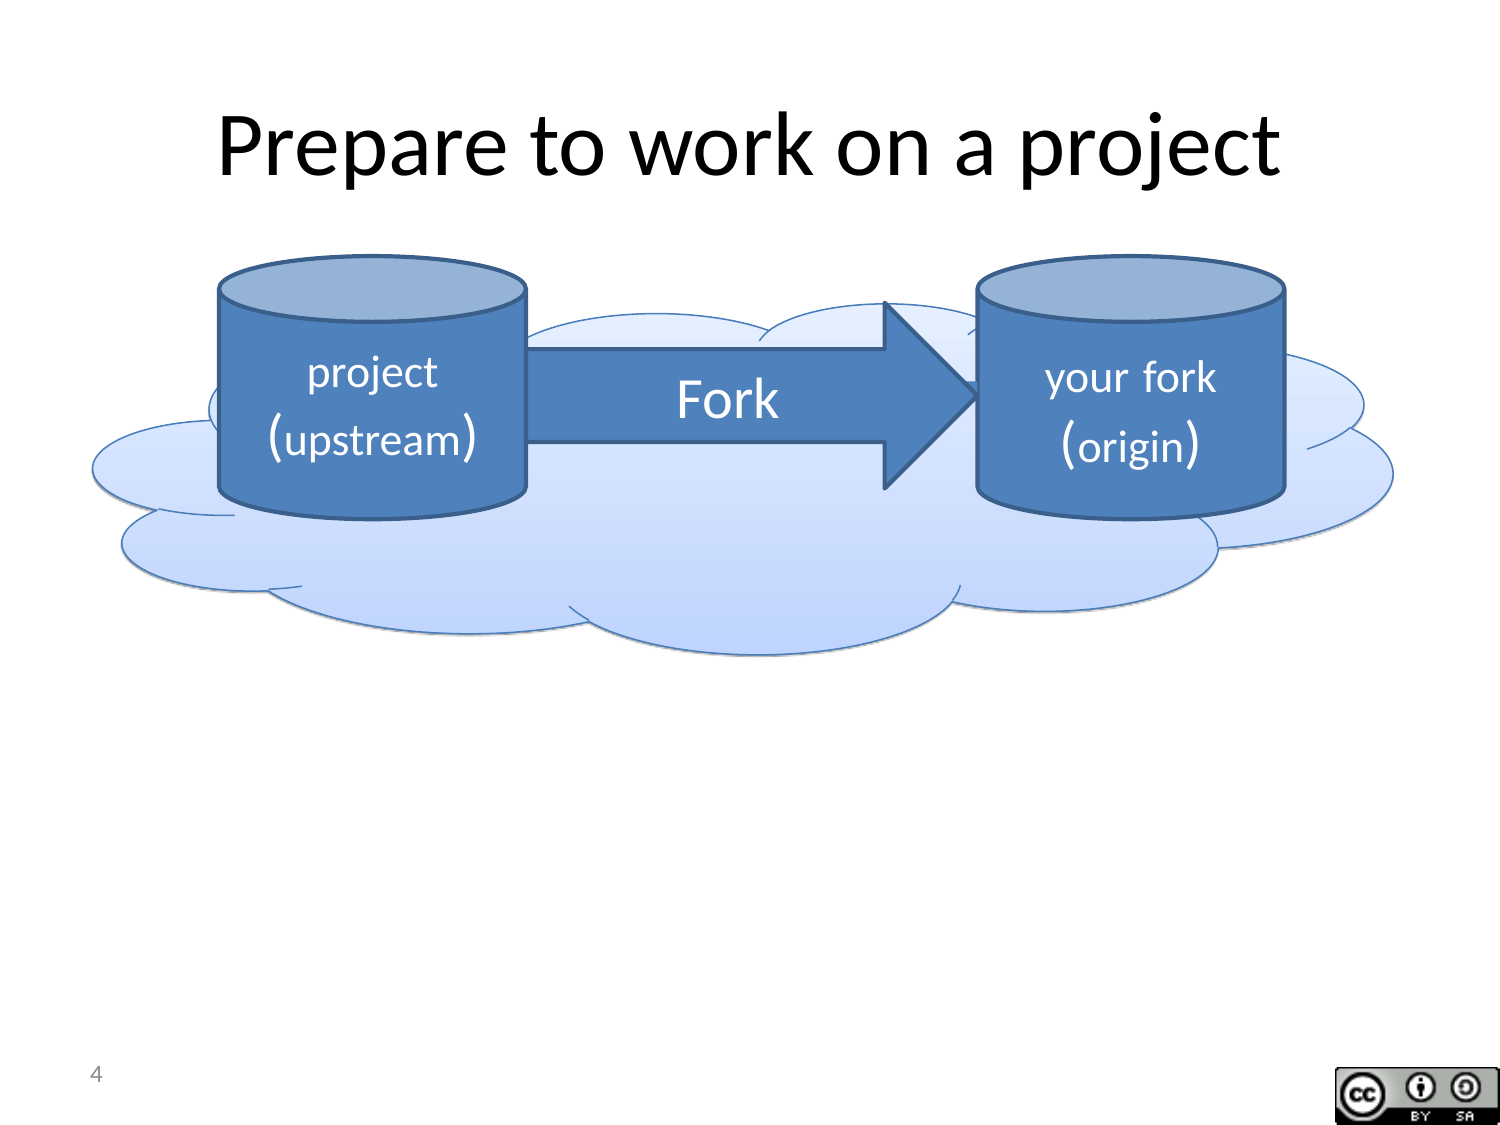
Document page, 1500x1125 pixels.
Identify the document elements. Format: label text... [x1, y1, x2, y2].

text_box [526, 303, 884, 349]
text_box [886, 303, 977, 381]
slide_number <number> [75, 1042, 425, 1103]
picture [1335, 1067, 1500, 1125]
text_box project (upstream) [218, 290, 526, 520]
text_box Fork [526, 302, 978, 489]
title Prepare to work on a project [75, 45, 1425, 233]
text_box [92, 354, 1394, 655]
text_box your fork (origin) [977, 291, 1285, 520]
